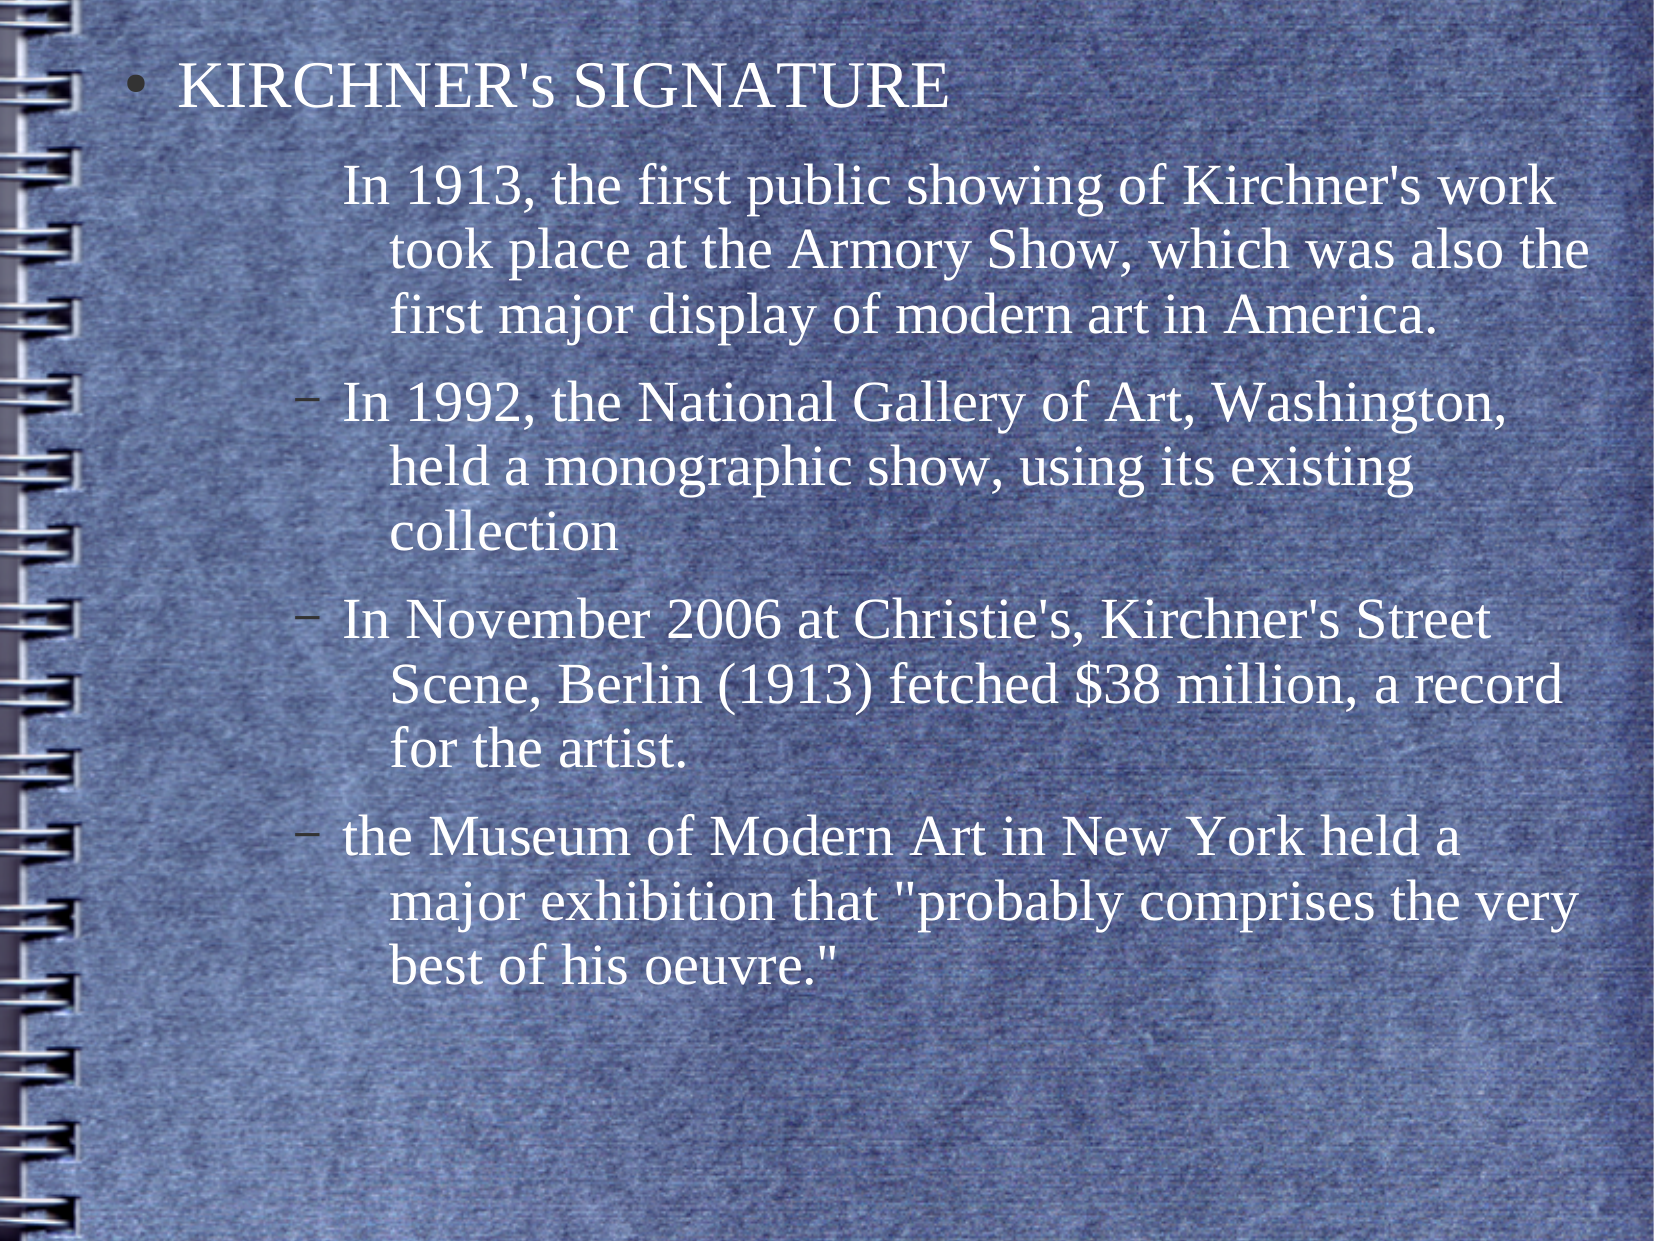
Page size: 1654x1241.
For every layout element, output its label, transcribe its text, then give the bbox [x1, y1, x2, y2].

picture [0, 0, 1654, 1241]
list KIRCHNER's SIGNATURE In 1913, the first public showing of Kirchner's work took place at the Armory Show, which was also the first major display of modern art in America. In 1992, the National Gallery of Art, Washington, held a monographic show, using its existing collection In November 2006 at Christie's, Kirchner's Street Scene, Berlin (1913) fetched $38 million, a record for the artist. the Museum of Modern Art in New York held a major exhibition that "probably comprises the very best of his oeuvre.'' [106, 48, 1595, 1063]
